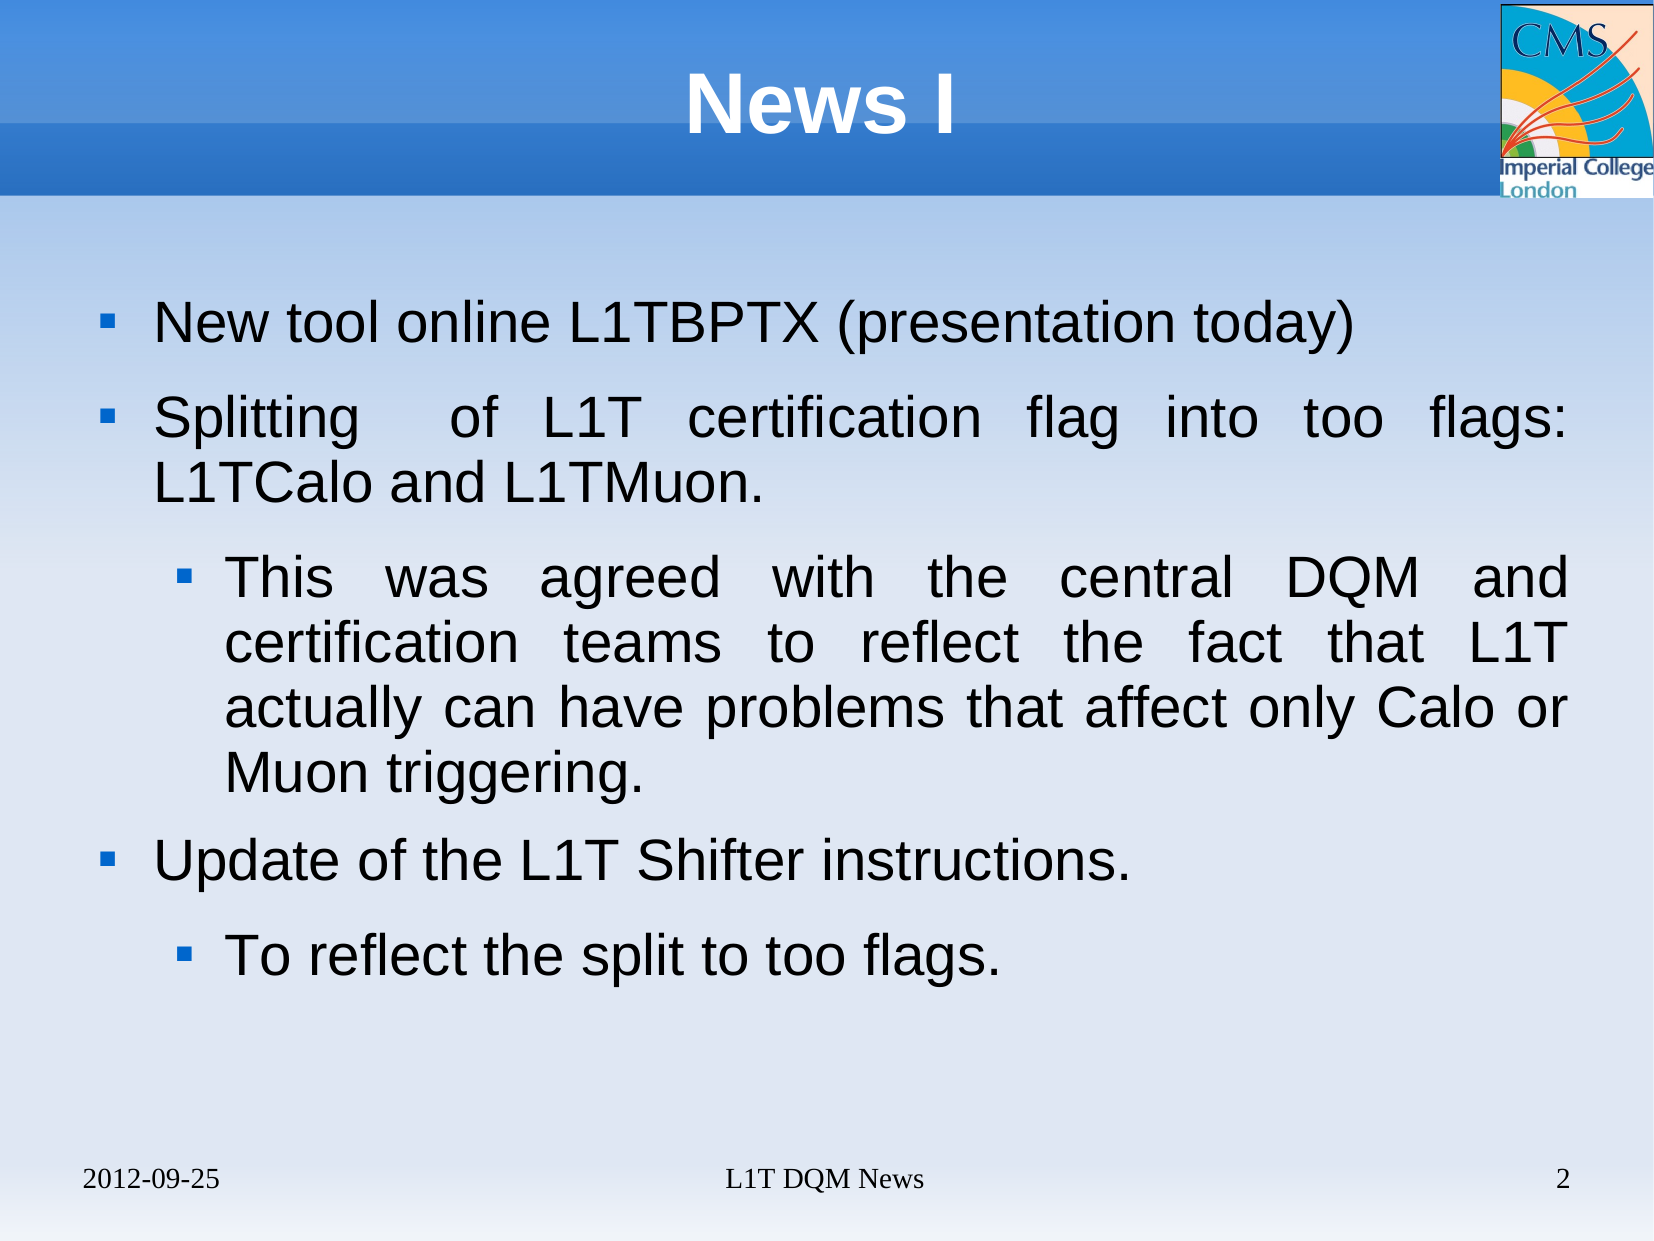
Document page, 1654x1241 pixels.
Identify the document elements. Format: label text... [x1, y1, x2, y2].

picture [0, 0, 1654, 1241]
list New tool online L1TBPTX (presentation today) Splitting of L1T certification flag into too flags: L1TCalo and L1TMuon. This was agreed with the central DQM and certification teams to reflect the fact that L1T actually can have problems that affect only Calo or Muon triggering. Update of the L1T Shifter instructions. To reflect the split to too flags. [82, 290, 1571, 1109]
title News I [76, 0, 1565, 208]
